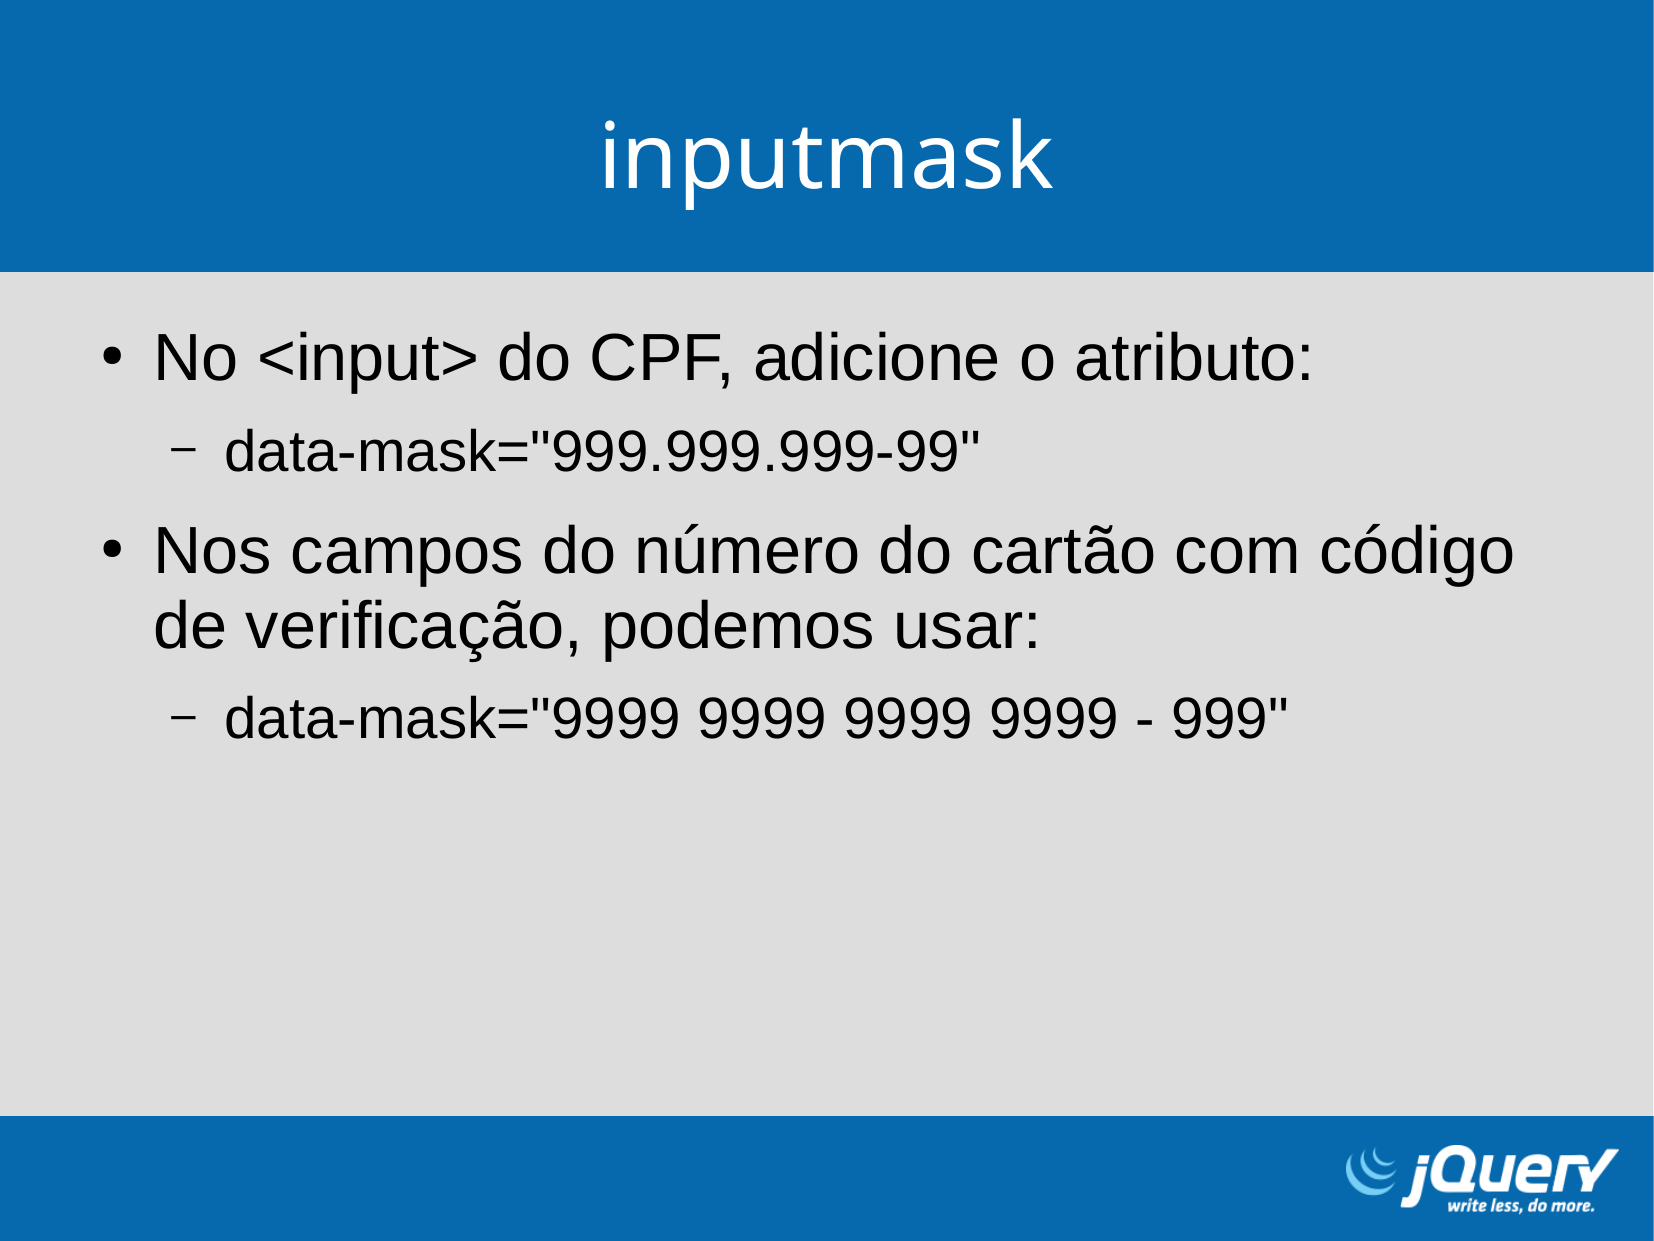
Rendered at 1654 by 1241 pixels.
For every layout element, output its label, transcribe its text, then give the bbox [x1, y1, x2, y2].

picture [0, 1116, 1654, 1241]
title inputmask [82, 49, 1571, 257]
list No <input> do CPF, adicione o atributo: data-mask="999.999.999-99" Nos campos do número do cartão com código de verificação, podemos usar: data-mask="9999 9999 9999 9999 - 999" [82, 320, 1571, 1040]
picture [0, 0, 1654, 272]
